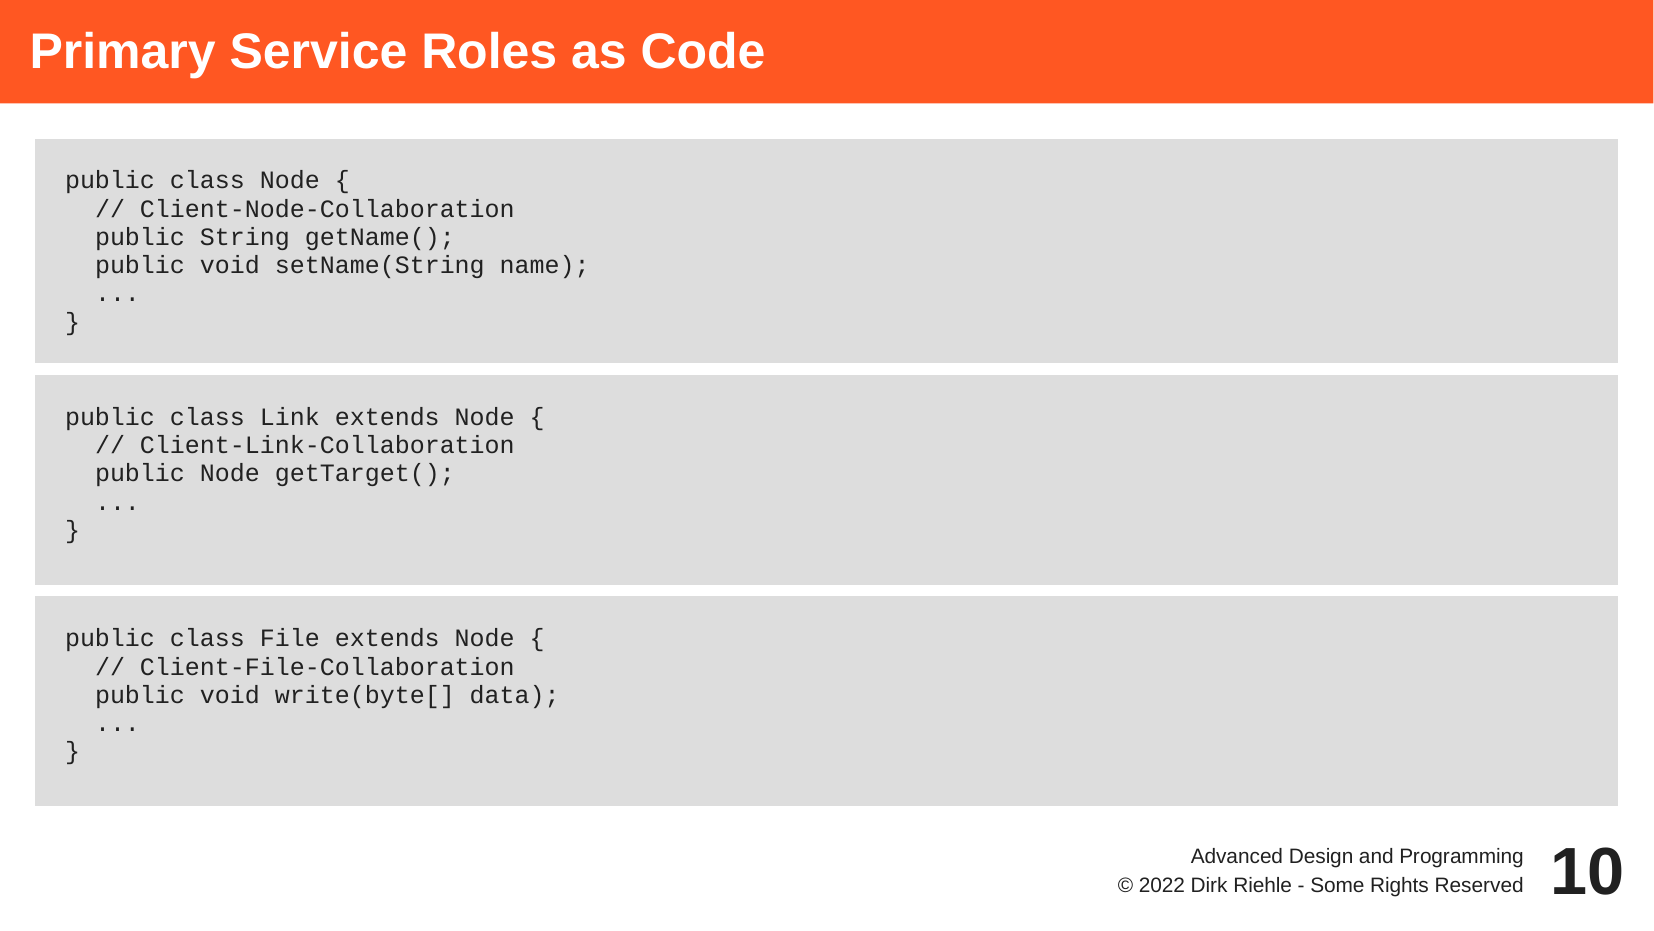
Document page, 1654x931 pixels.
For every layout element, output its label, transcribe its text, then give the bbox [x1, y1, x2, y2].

list public class Node { // Client-Node-Collaboration public String getName(); public void setName(String name); ... } [29, 132, 1625, 363]
title Primary Service Roles as Code [0, 0, 1654, 104]
list public class Link extends Node { // Client-Link-Collaboration public Node getTarget(); ... } [29, 369, 1625, 585]
list public class File extends Node { // Client-File-Collaboration public void write(byte[] data); ... } [29, 590, 1625, 813]
